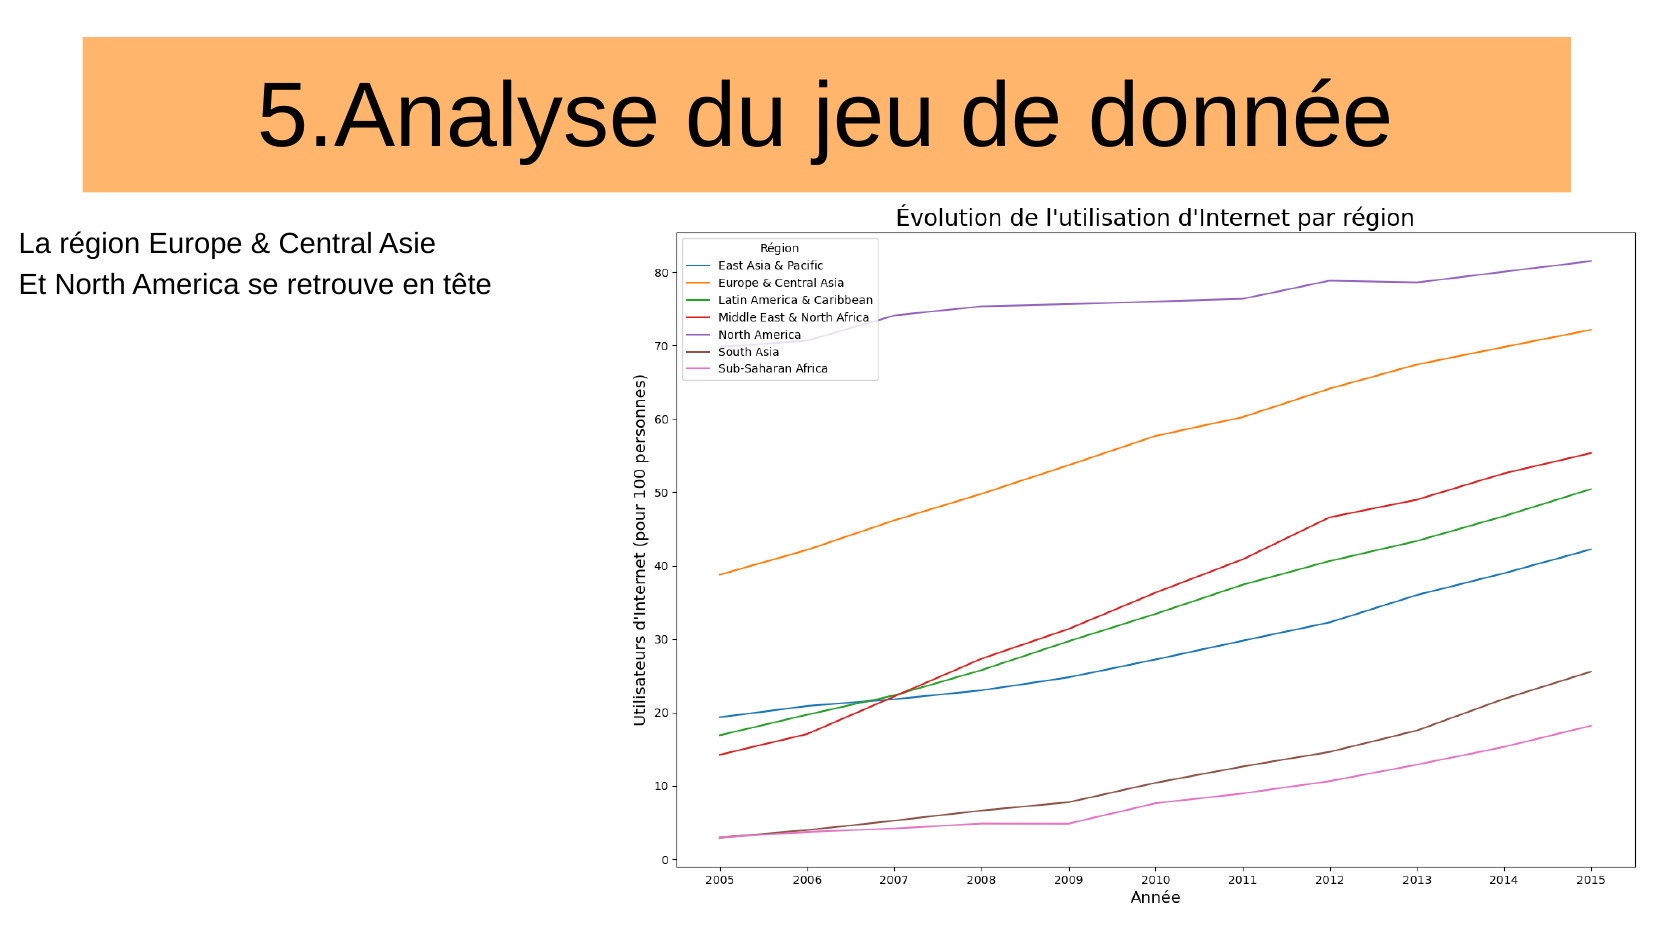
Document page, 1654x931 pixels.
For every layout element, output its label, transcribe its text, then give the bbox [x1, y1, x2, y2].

picture [625, 195, 1642, 914]
title 5.Analyse du jeu de donnée [82, 37, 1571, 193]
text_box La région Europe & Central Asie Et North America se retrouve en tête [3, 220, 519, 310]
